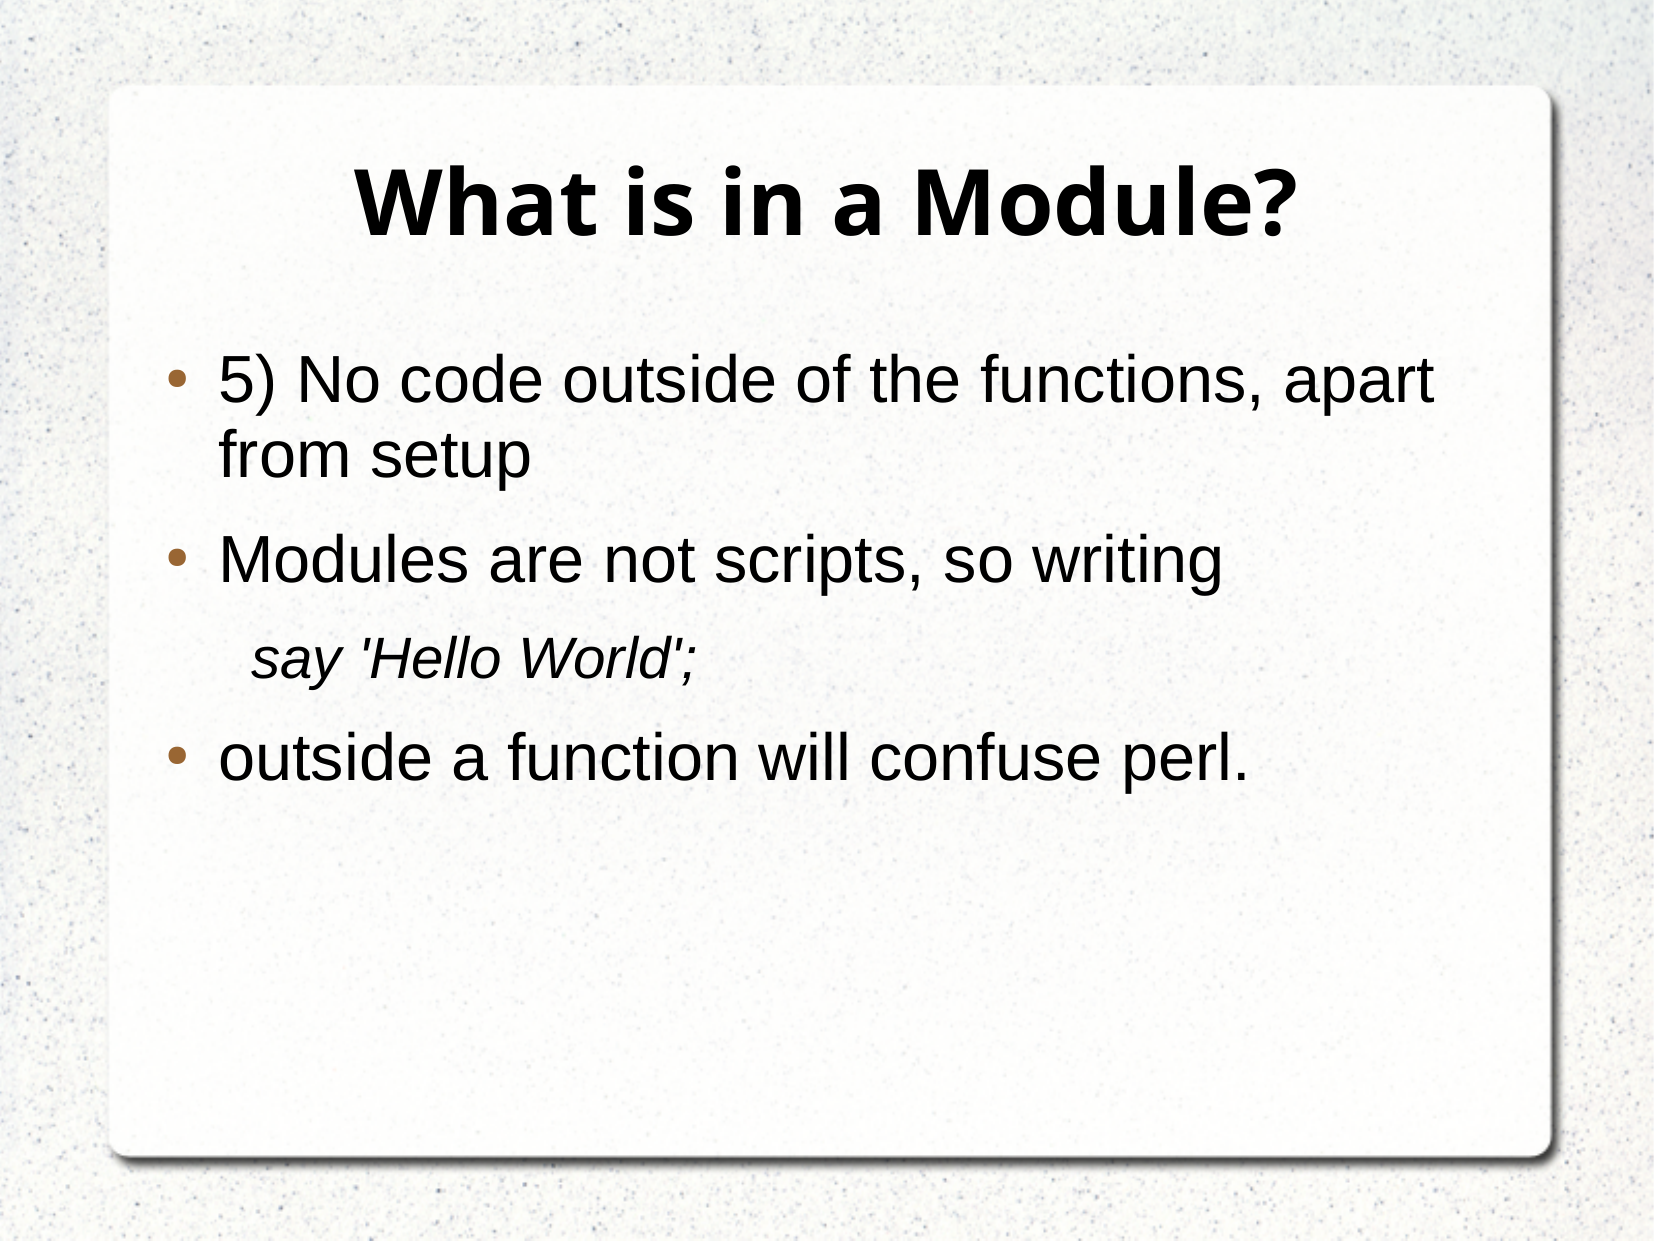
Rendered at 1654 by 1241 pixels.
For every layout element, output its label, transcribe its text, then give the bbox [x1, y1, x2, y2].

picture [0, 0, 1654, 1241]
list 5) No code outside of the functions, apart from setup Modules are not scripts, so writing say 'Hello World'; outside a function will confuse perl. [147, 342, 1506, 978]
title What is in a Module? [118, 96, 1536, 304]
